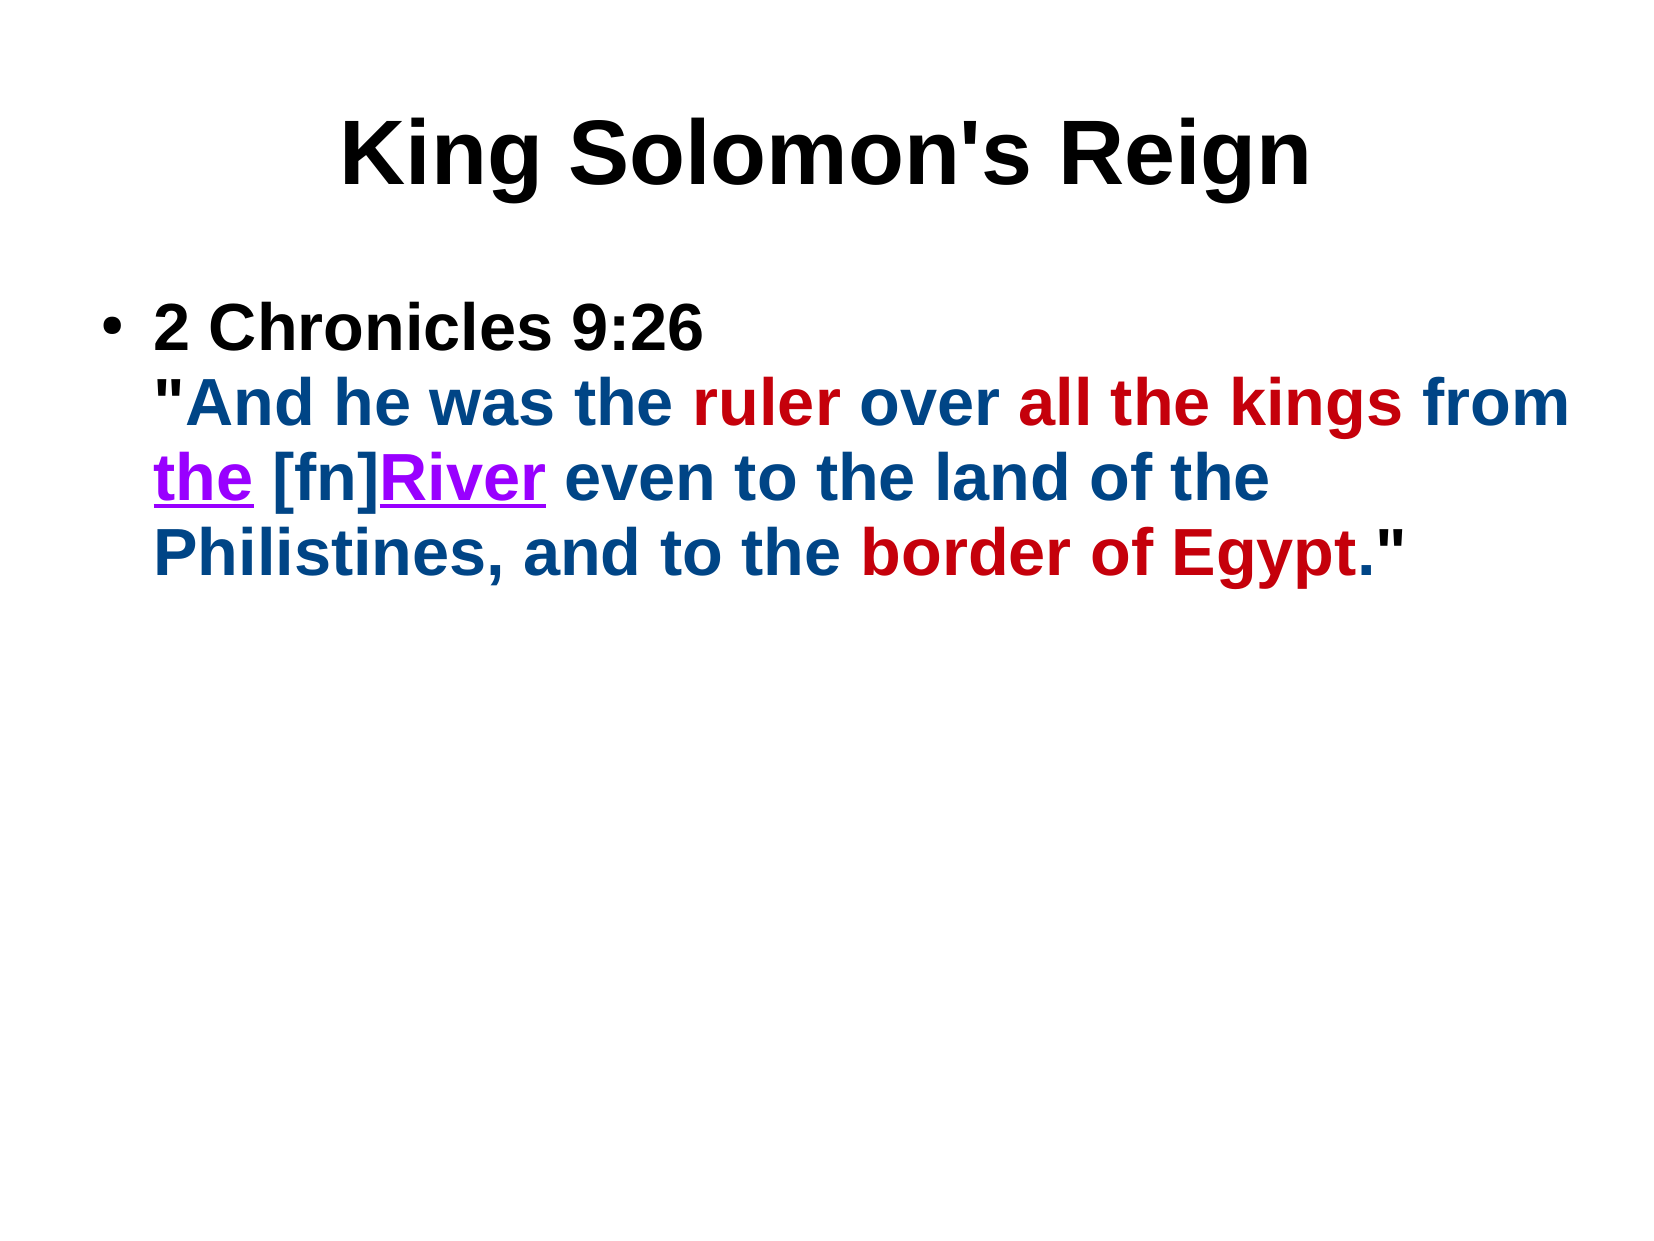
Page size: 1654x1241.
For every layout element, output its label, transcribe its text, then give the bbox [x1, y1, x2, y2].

list 2 Chronicles 9:26 "And he was the ruler over all the kings from the [fn]River even to the land of the Philistines, and to the border of Egypt." [82, 290, 1571, 1109]
title King Solomon's Reign [82, 49, 1571, 257]
